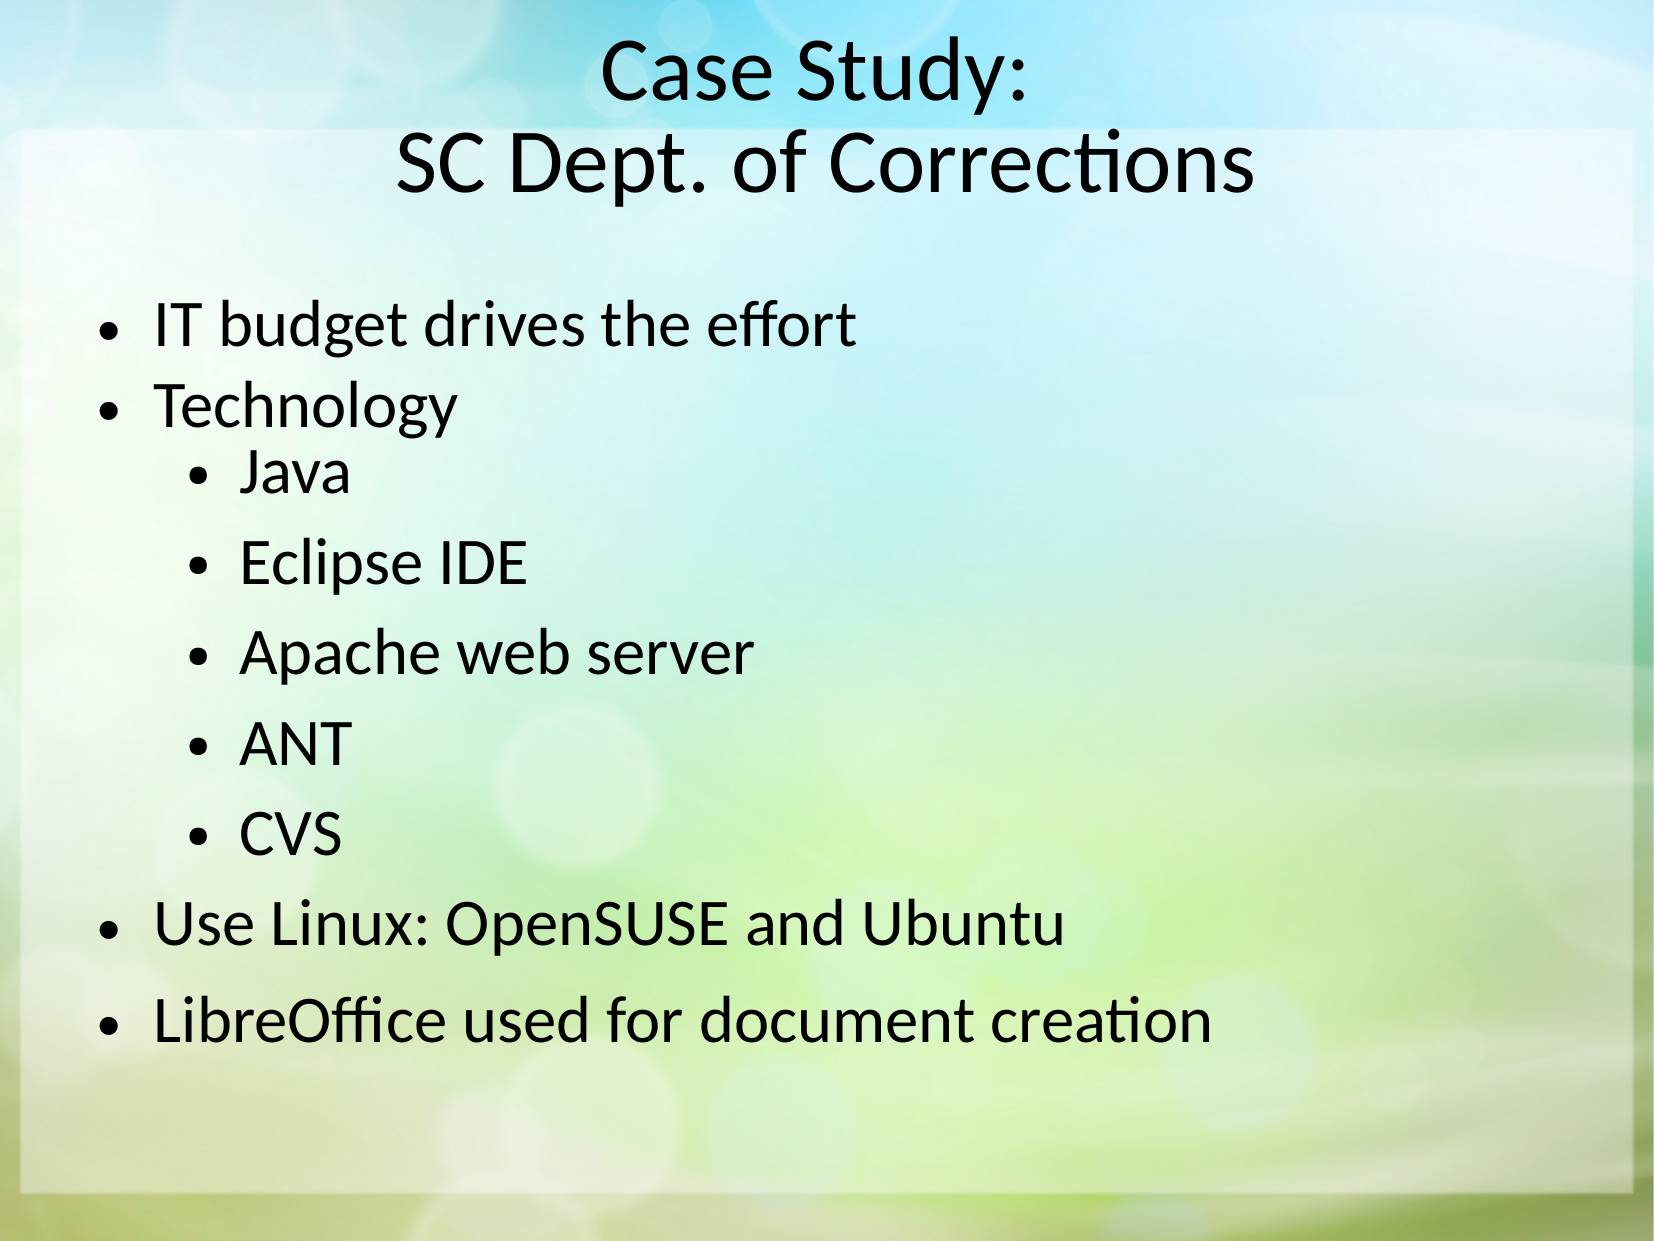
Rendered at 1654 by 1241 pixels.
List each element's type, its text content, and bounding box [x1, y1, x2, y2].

list IT budget drives the effort Technology Java Eclipse IDE Apache web server ANT CVS Use Linux: OpenSUSE and Ubuntu LibreOffice used for document creation [82, 289, 1571, 1108]
picture [0, 0, 1654, 1241]
title Case Study: SC Dept. of Corrections [82, 20, 1571, 227]
